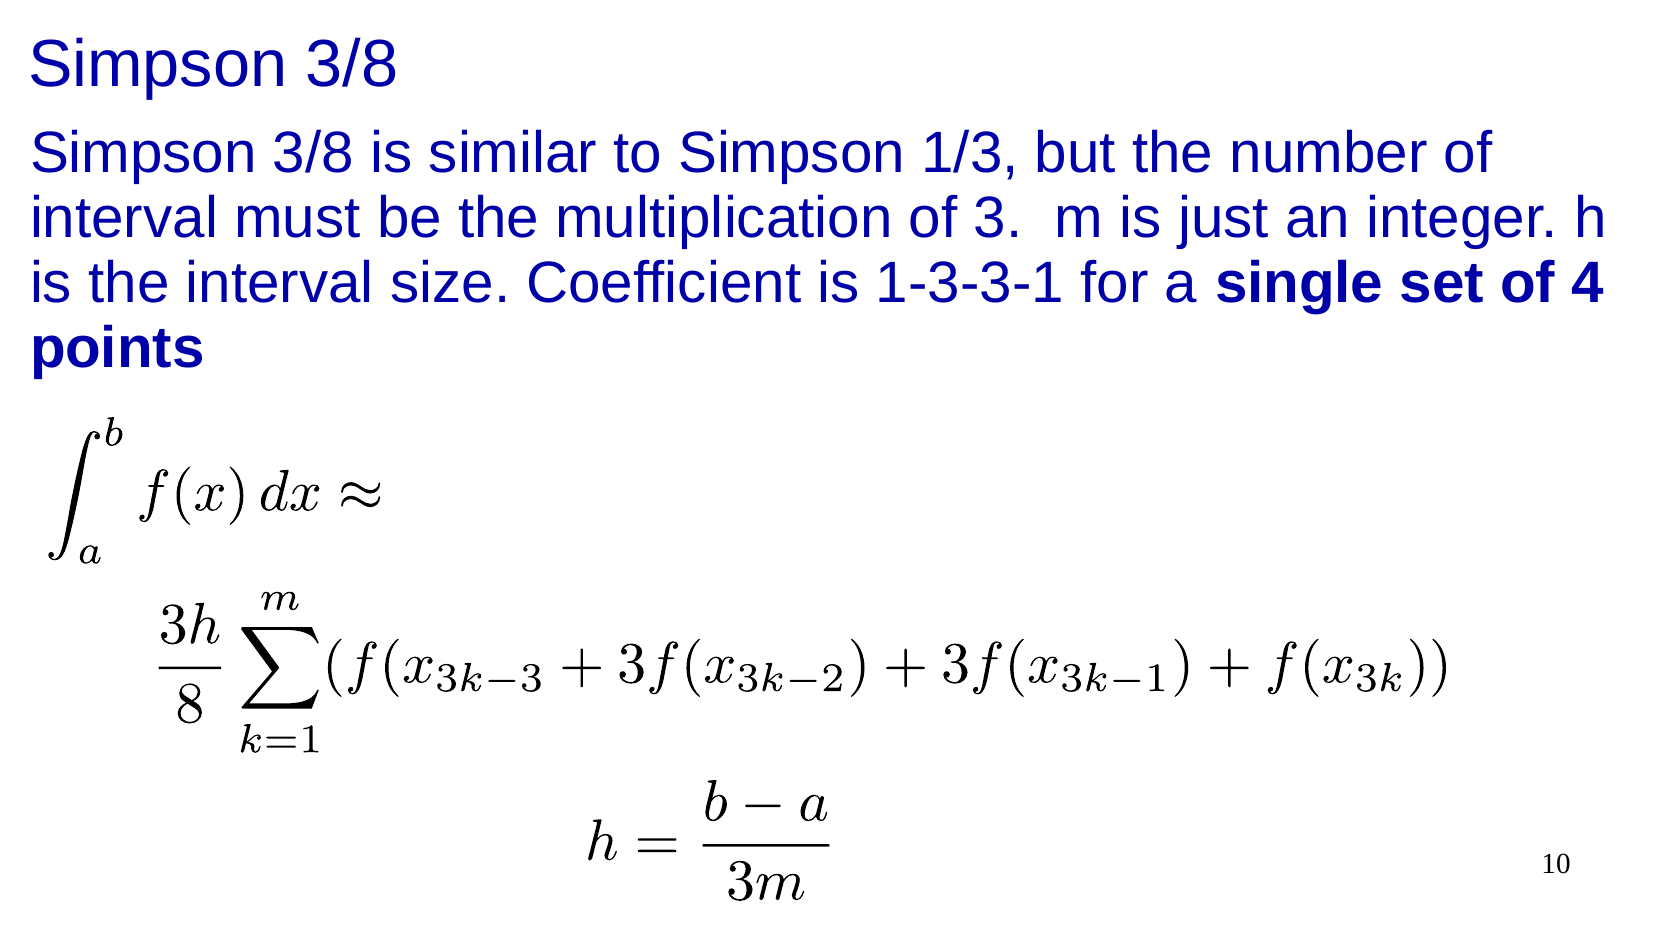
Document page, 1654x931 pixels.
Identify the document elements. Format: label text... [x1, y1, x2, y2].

text_box [585, 780, 830, 901]
list Simpson 3/8 is similar to Simpson 1/3, but the number of interval must be the multiplication of 3. m is just an integer. h is the interval size. Coefficient is 1-3-3-1 for a single set of 4 points [30, 120, 1645, 916]
title Simpson 3/8 [28, 21, 1626, 106]
text_box [45, 417, 1452, 753]
